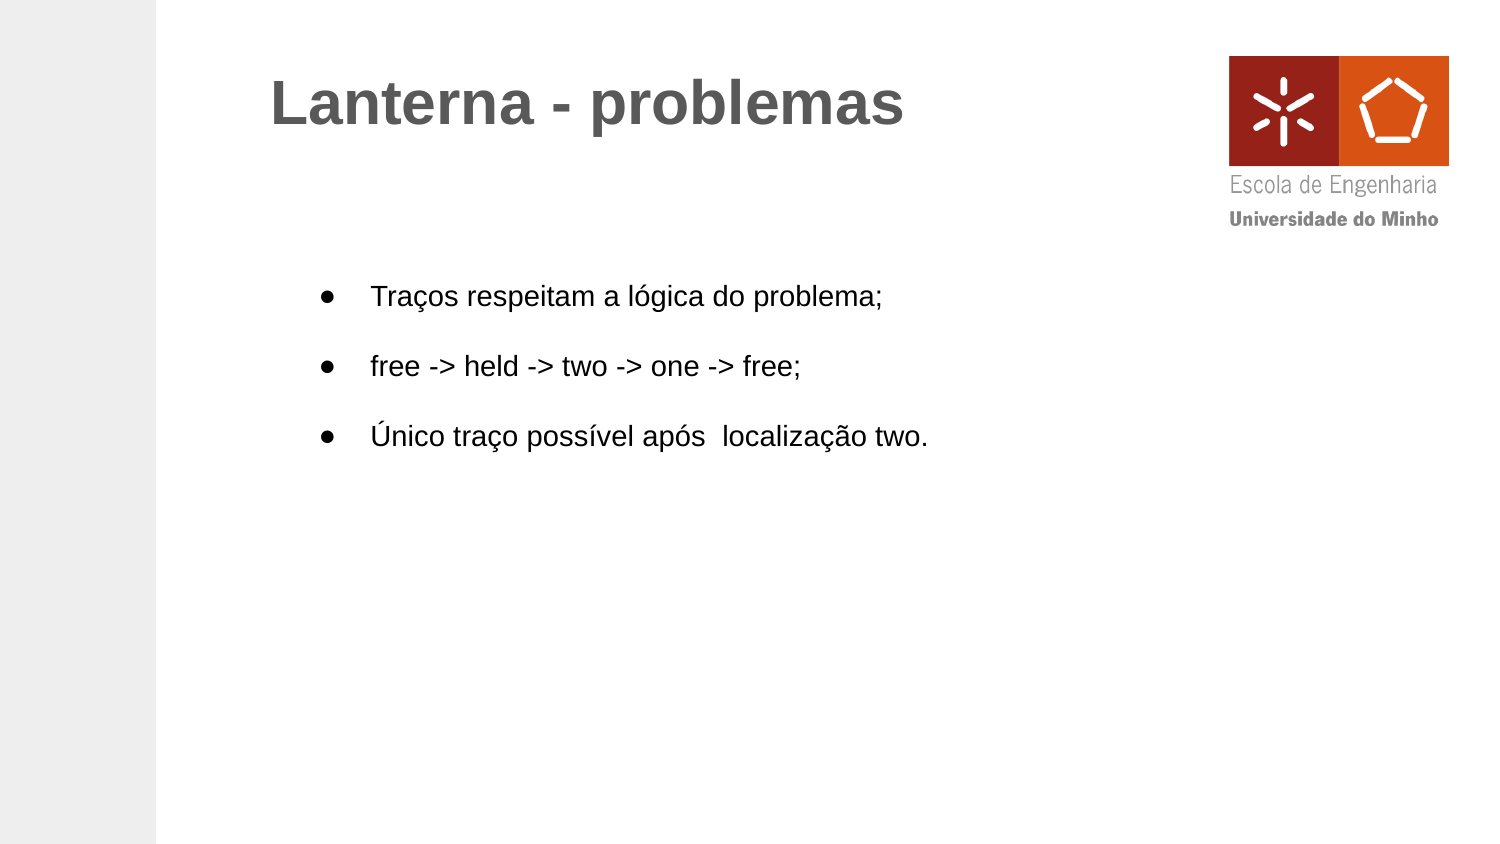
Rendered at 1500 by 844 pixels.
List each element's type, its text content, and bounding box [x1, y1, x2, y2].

picture [1229, 56, 1449, 227]
text_box Traços respeitam a lógica do problema; free -> held -> two -> one -> free; Único traço possível após localização two. [280, 262, 1382, 757]
text_box Lanterna - problemas [255, 46, 1500, 236]
text_box [0, 0, 156, 844]
